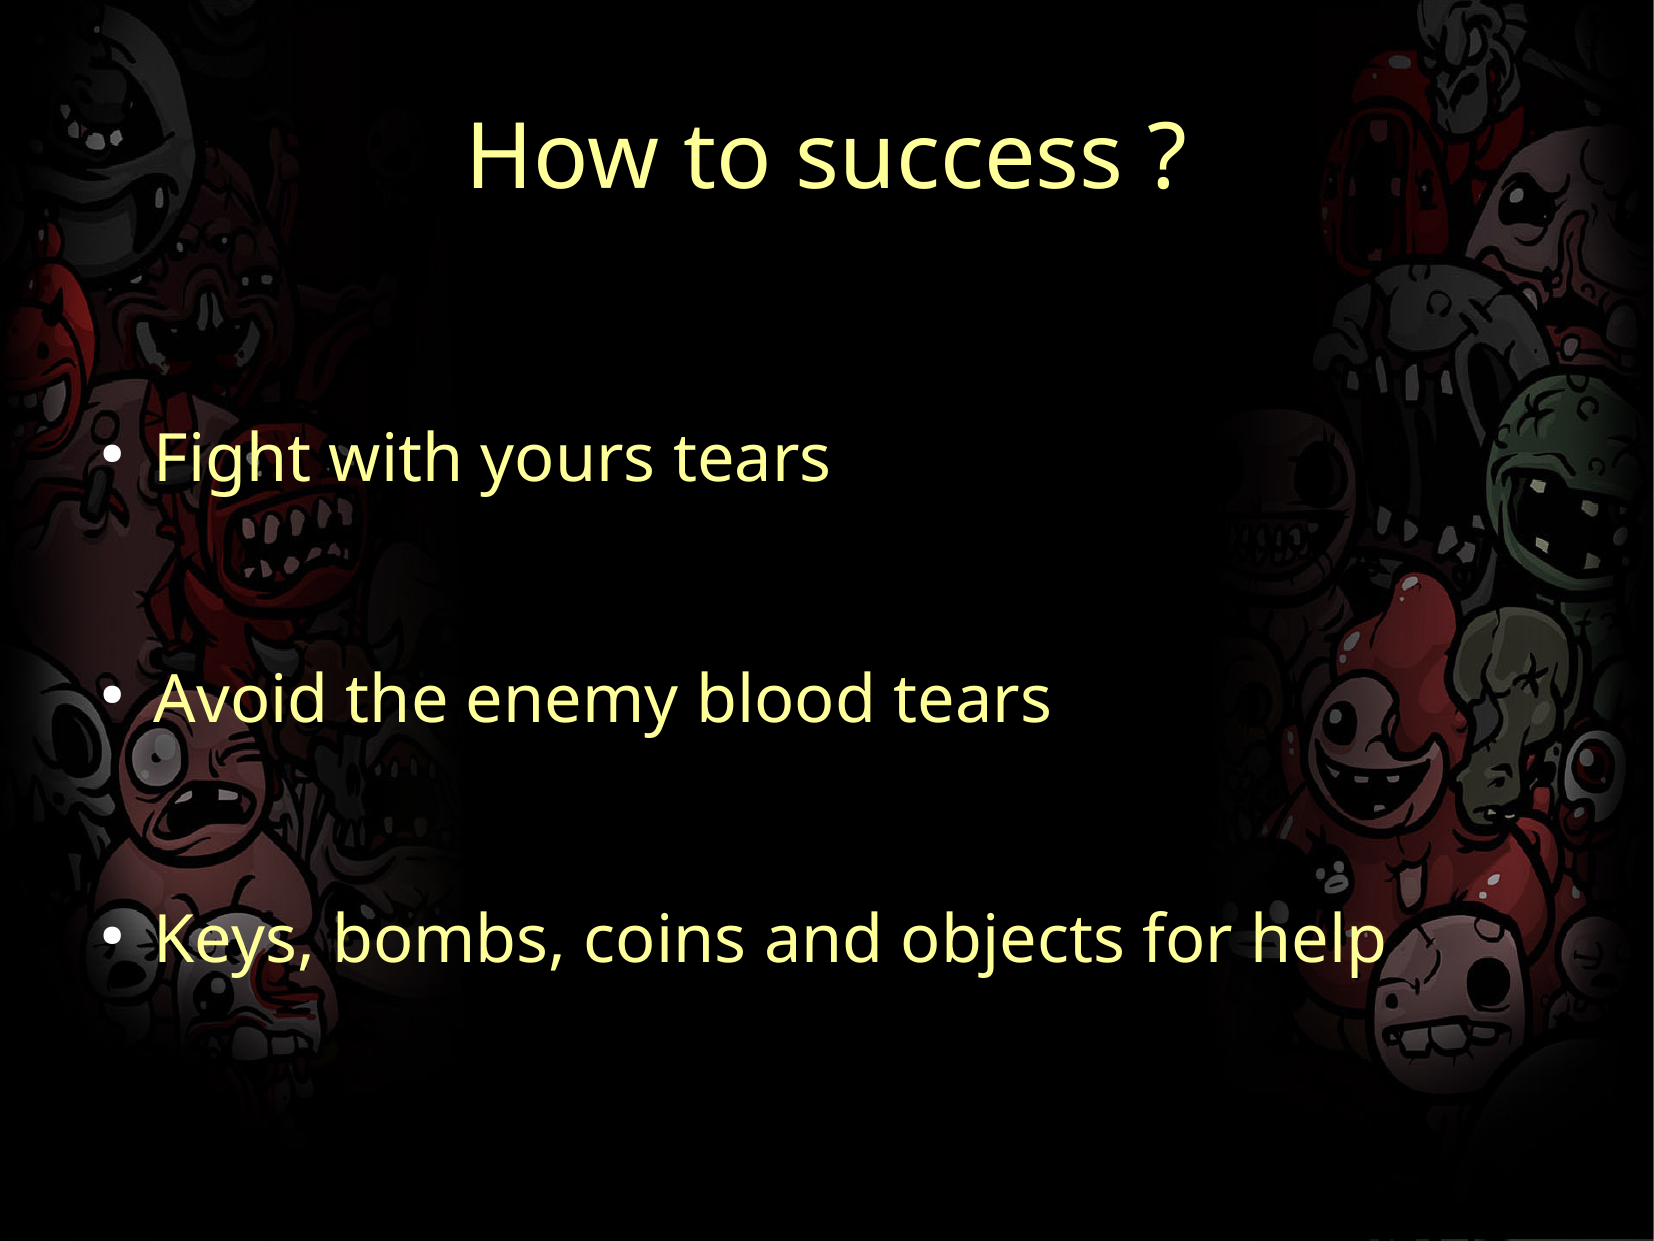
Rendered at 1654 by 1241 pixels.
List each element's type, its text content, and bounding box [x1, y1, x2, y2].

picture [0, 0, 1654, 1241]
list Fight with yours tears Avoid the enemy blood tears Keys, bombs, coins and objects for help [82, 290, 1571, 1010]
title How to success ? [82, 49, 1571, 257]
